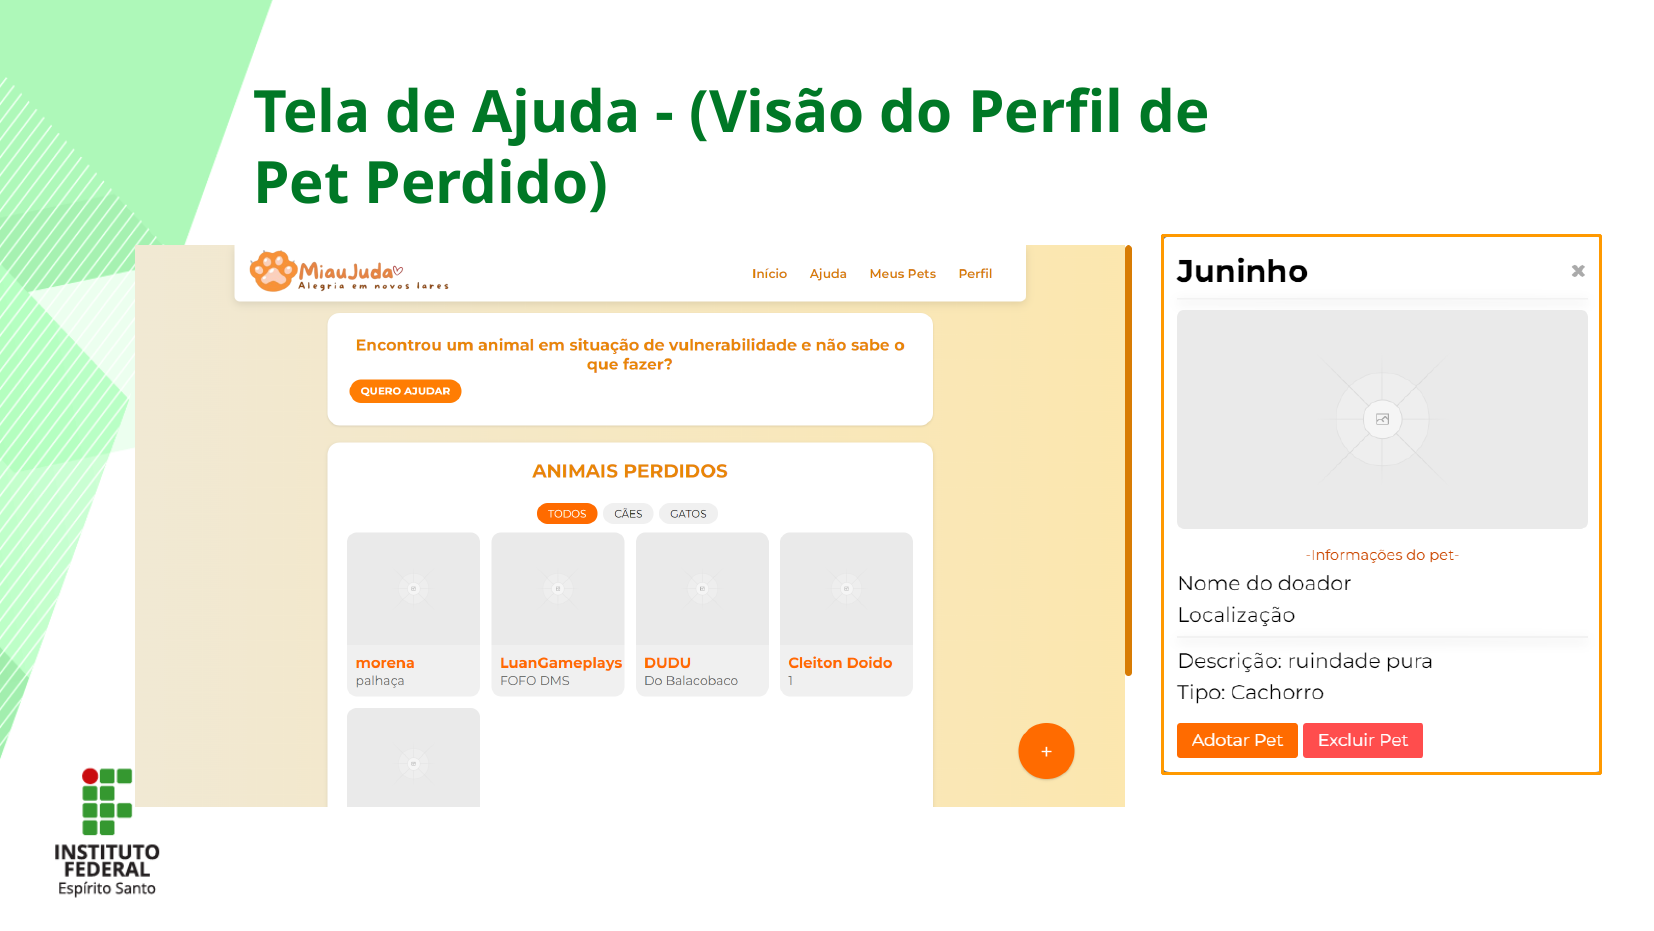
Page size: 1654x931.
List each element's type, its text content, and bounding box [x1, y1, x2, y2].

text_box Tela de Ajuda - (Visão do Perfil de Pet Perdido) [238, 66, 1290, 152]
picture [0, 0, 1654, 931]
